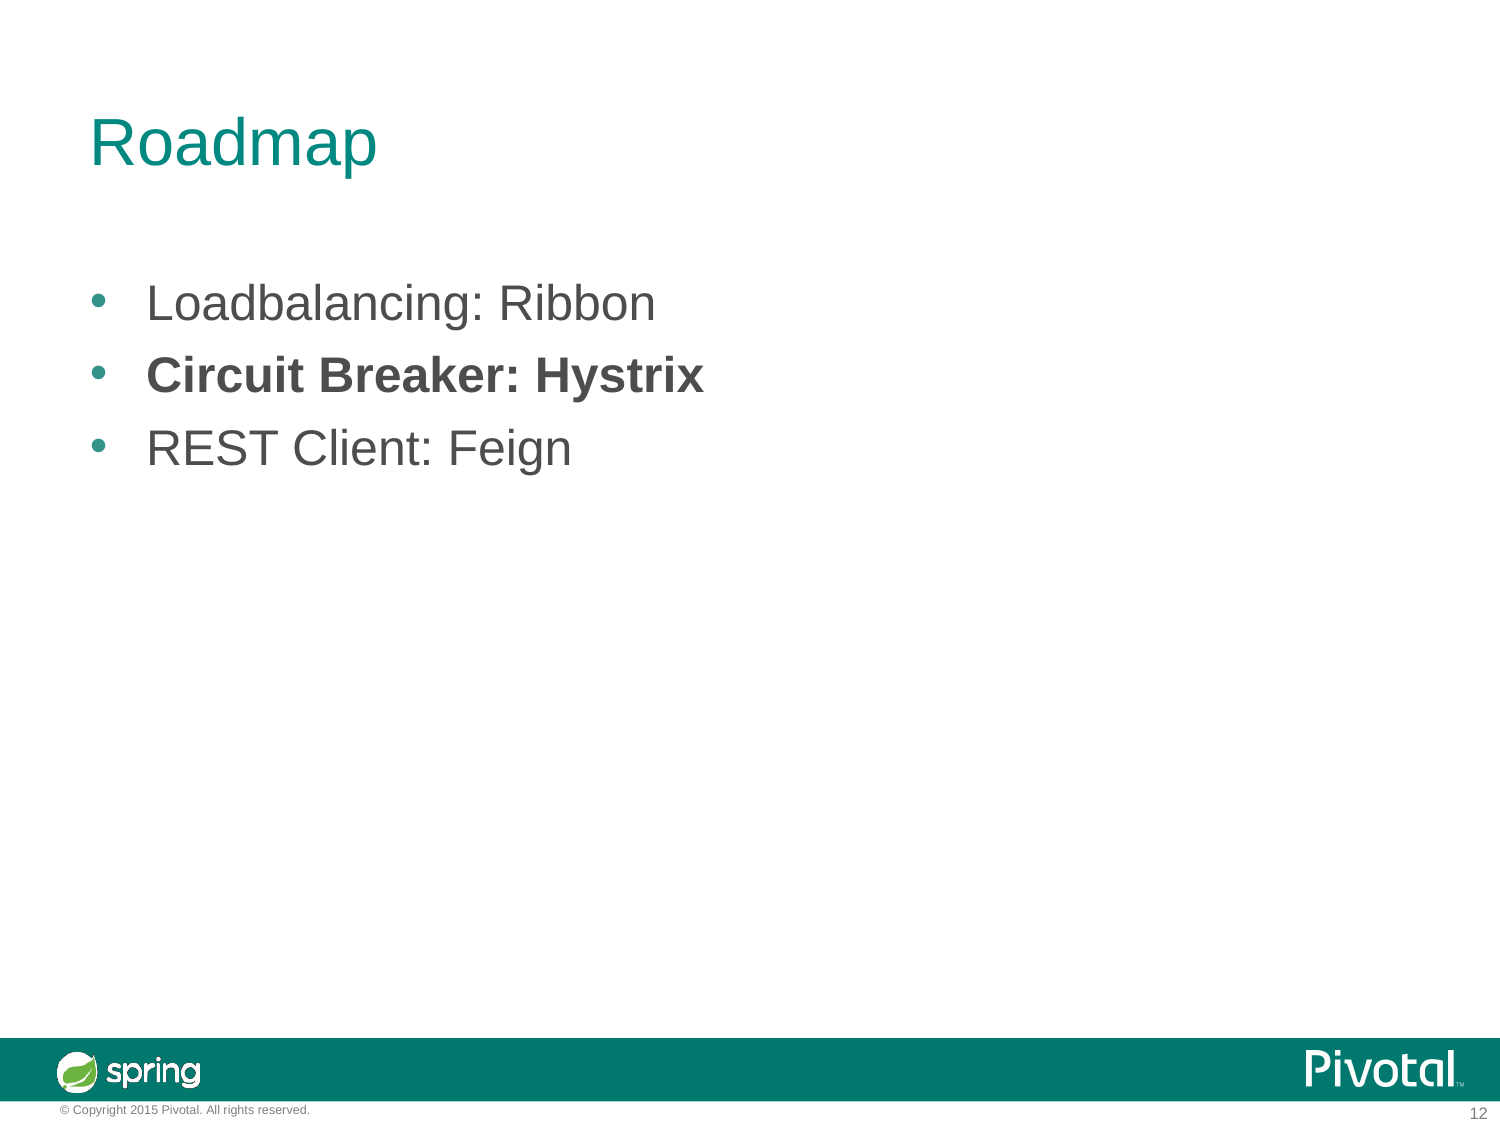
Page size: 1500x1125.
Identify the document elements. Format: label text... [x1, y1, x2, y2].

picture [1306, 1050, 1464, 1087]
title Roadmap [75, 45, 1426, 233]
list Loadbalancing: Ribbon Circuit Breaker: Hystrix REST Client: Feign [75, 262, 1426, 1005]
picture [32, 1041, 210, 1103]
